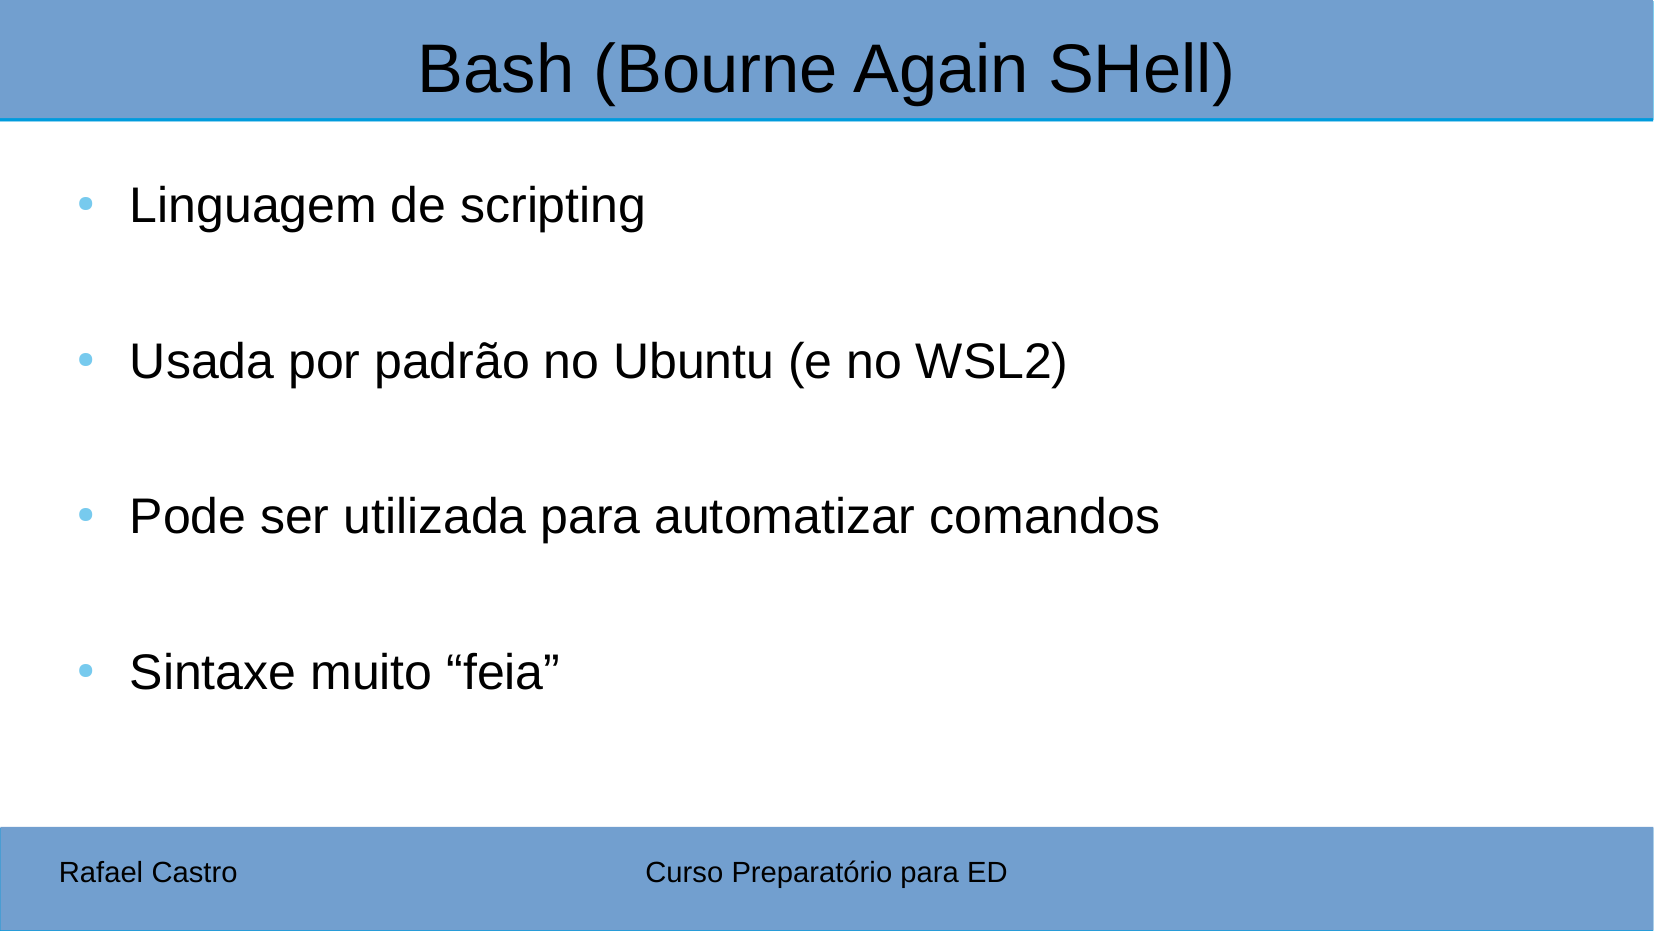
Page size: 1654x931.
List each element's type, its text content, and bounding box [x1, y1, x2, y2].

list Linguagem de scripting Usada por padrão no Ubuntu (e no WSL2) Pode ser utilizada para automatizar comandos Sintaxe muito “feia” [59, 177, 1595, 768]
title Bash (Bourne Again SHell) [59, 29, 1595, 108]
